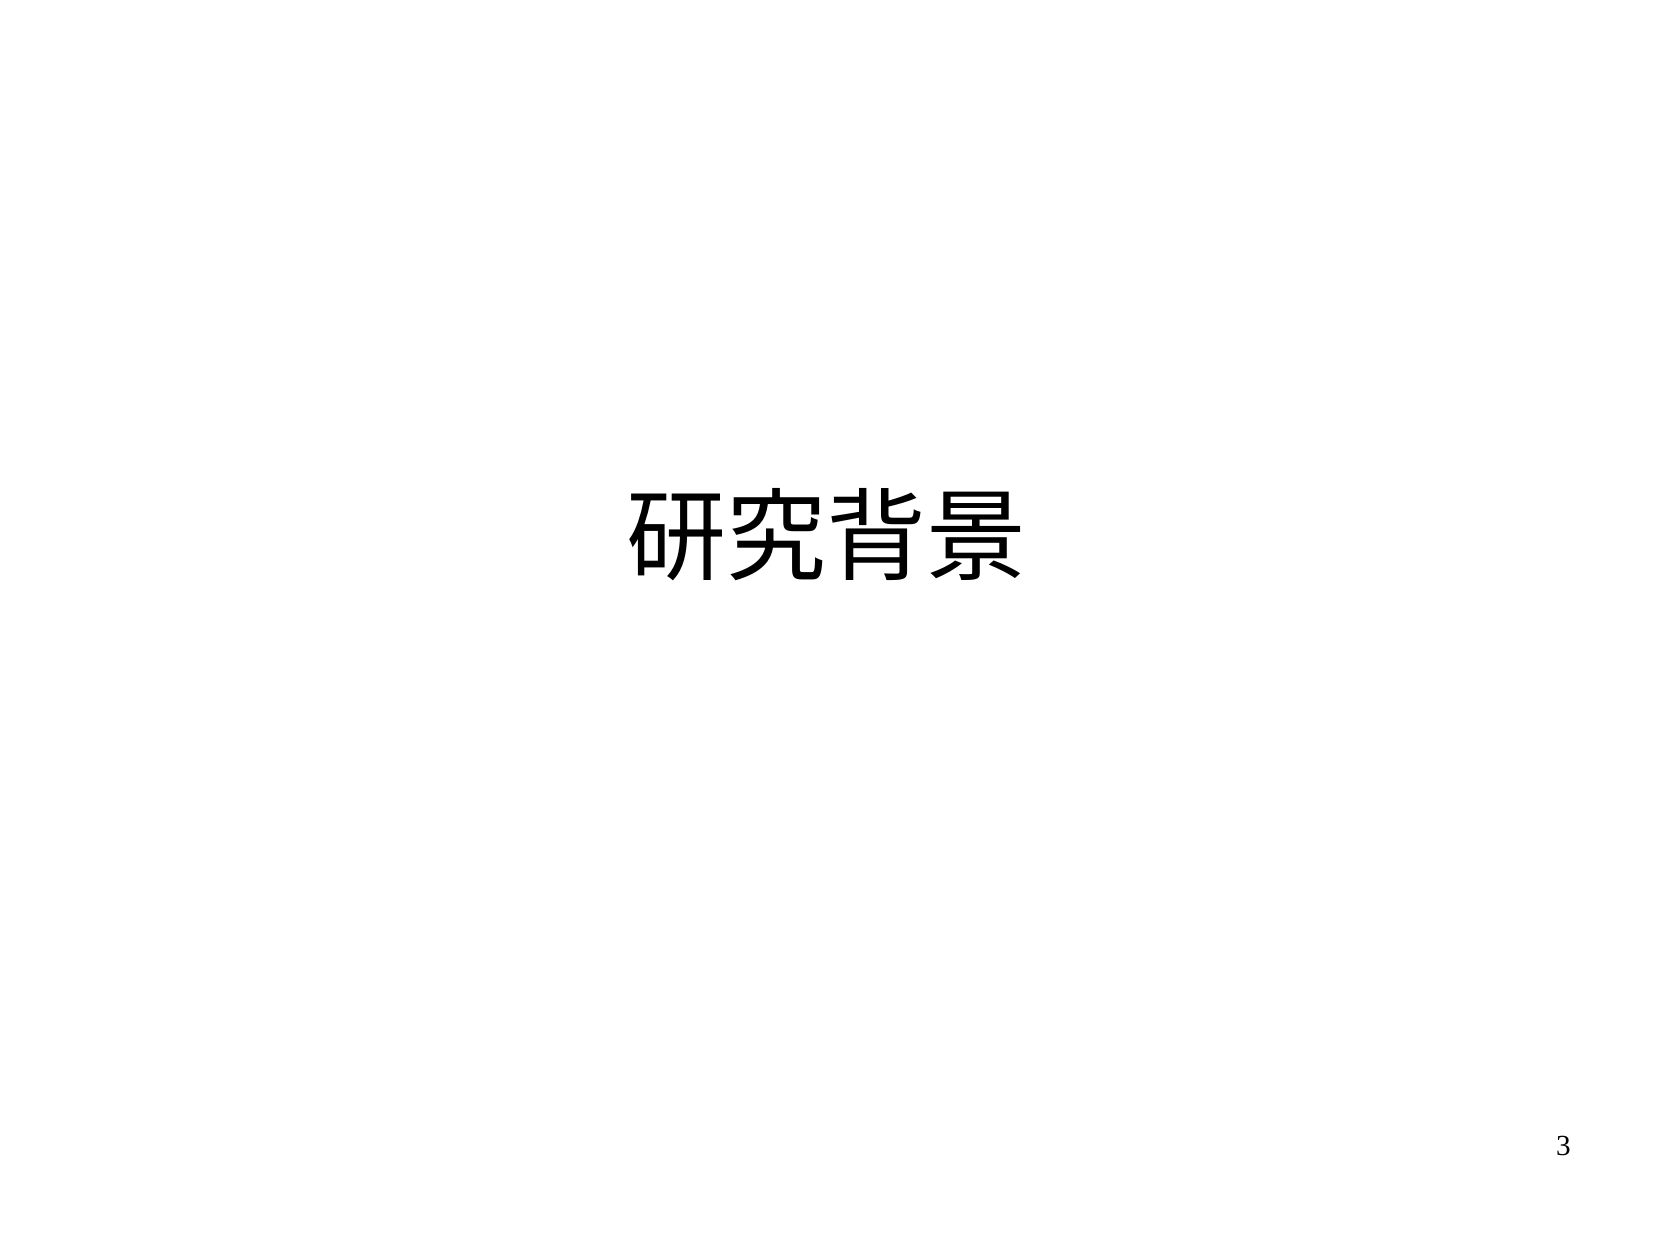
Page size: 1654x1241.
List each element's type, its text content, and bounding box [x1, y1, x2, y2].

subtitle 研究背景 [82, 49, 1571, 1010]
